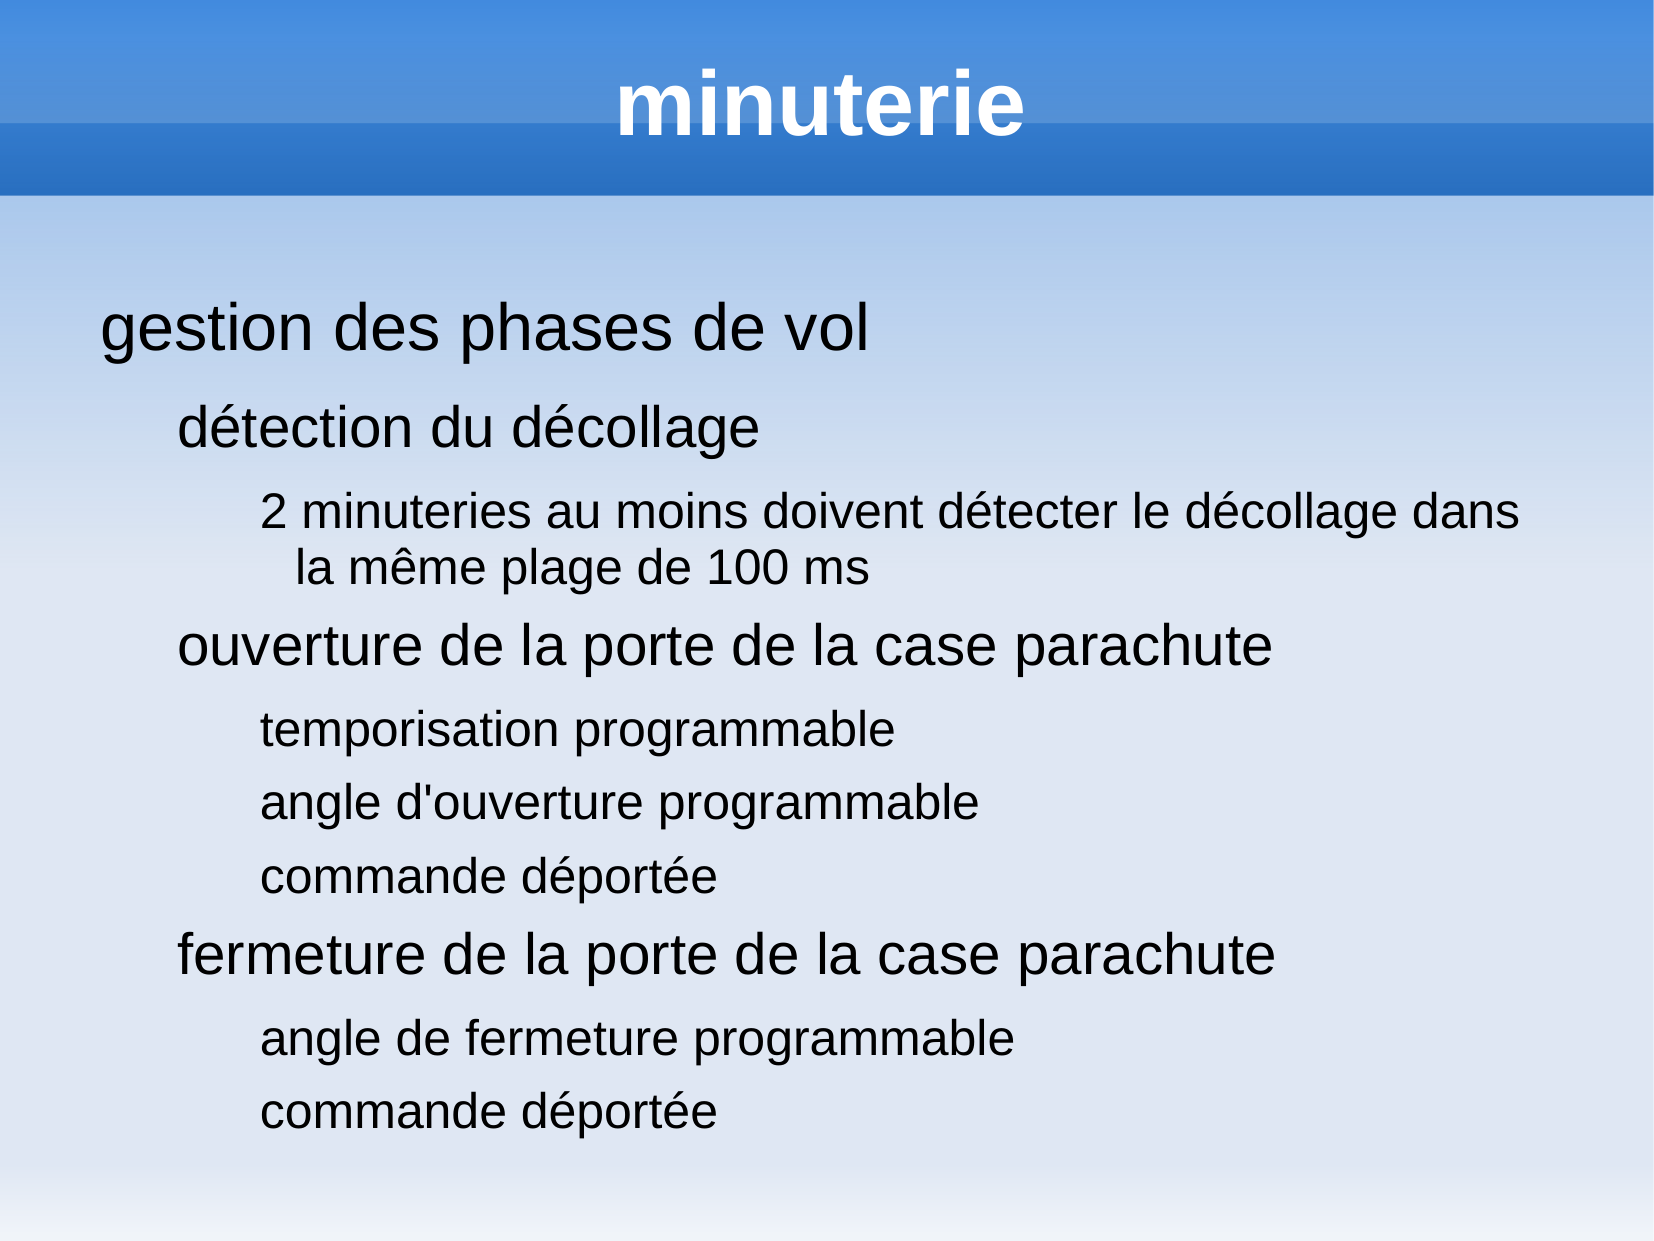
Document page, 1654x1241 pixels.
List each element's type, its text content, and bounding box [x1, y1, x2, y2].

title minuterie [76, 7, 1565, 200]
picture [0, 0, 1654, 1241]
list gestion des phases de vol détection du décollage 2 minuteries au moins doivent détecter le décollage dans la même plage de 100 ms ouverture de la porte de la case parachute temporisation programmable angle d'ouverture programmable commande déportée fermeture de la porte de la case parachute angle de fermeture programmable commande déportée [82, 290, 1571, 1241]
